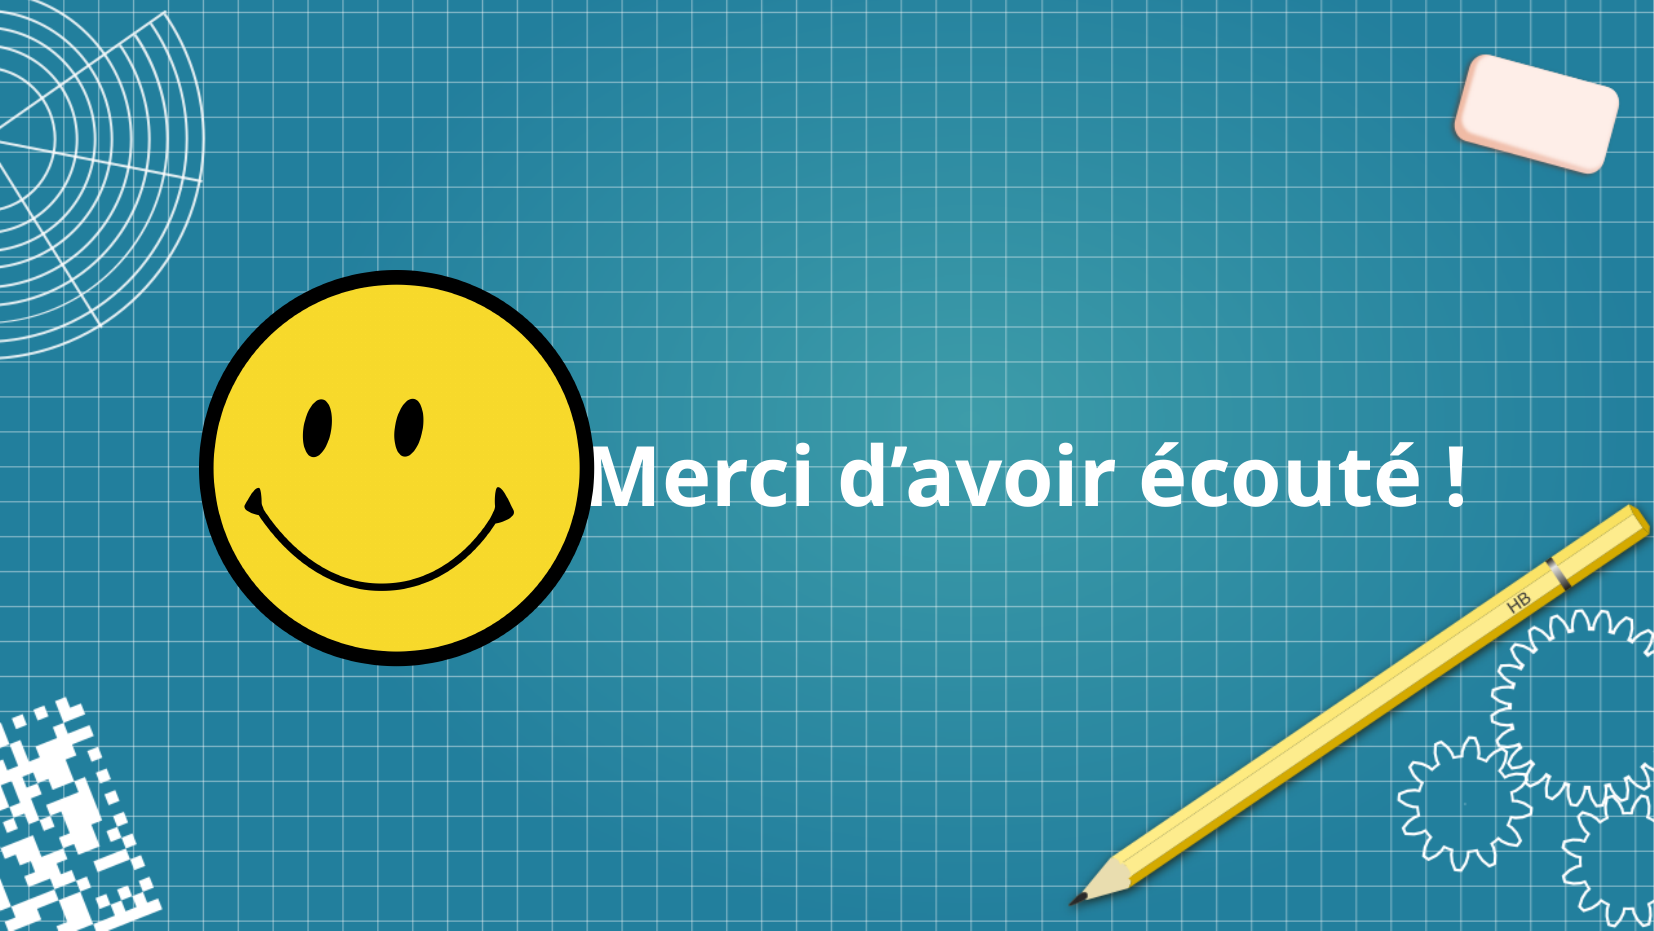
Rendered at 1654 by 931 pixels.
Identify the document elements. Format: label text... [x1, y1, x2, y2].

title Merci d’avoir écouté ! [597, 397, 1617, 553]
picture [0, 0, 1654, 931]
